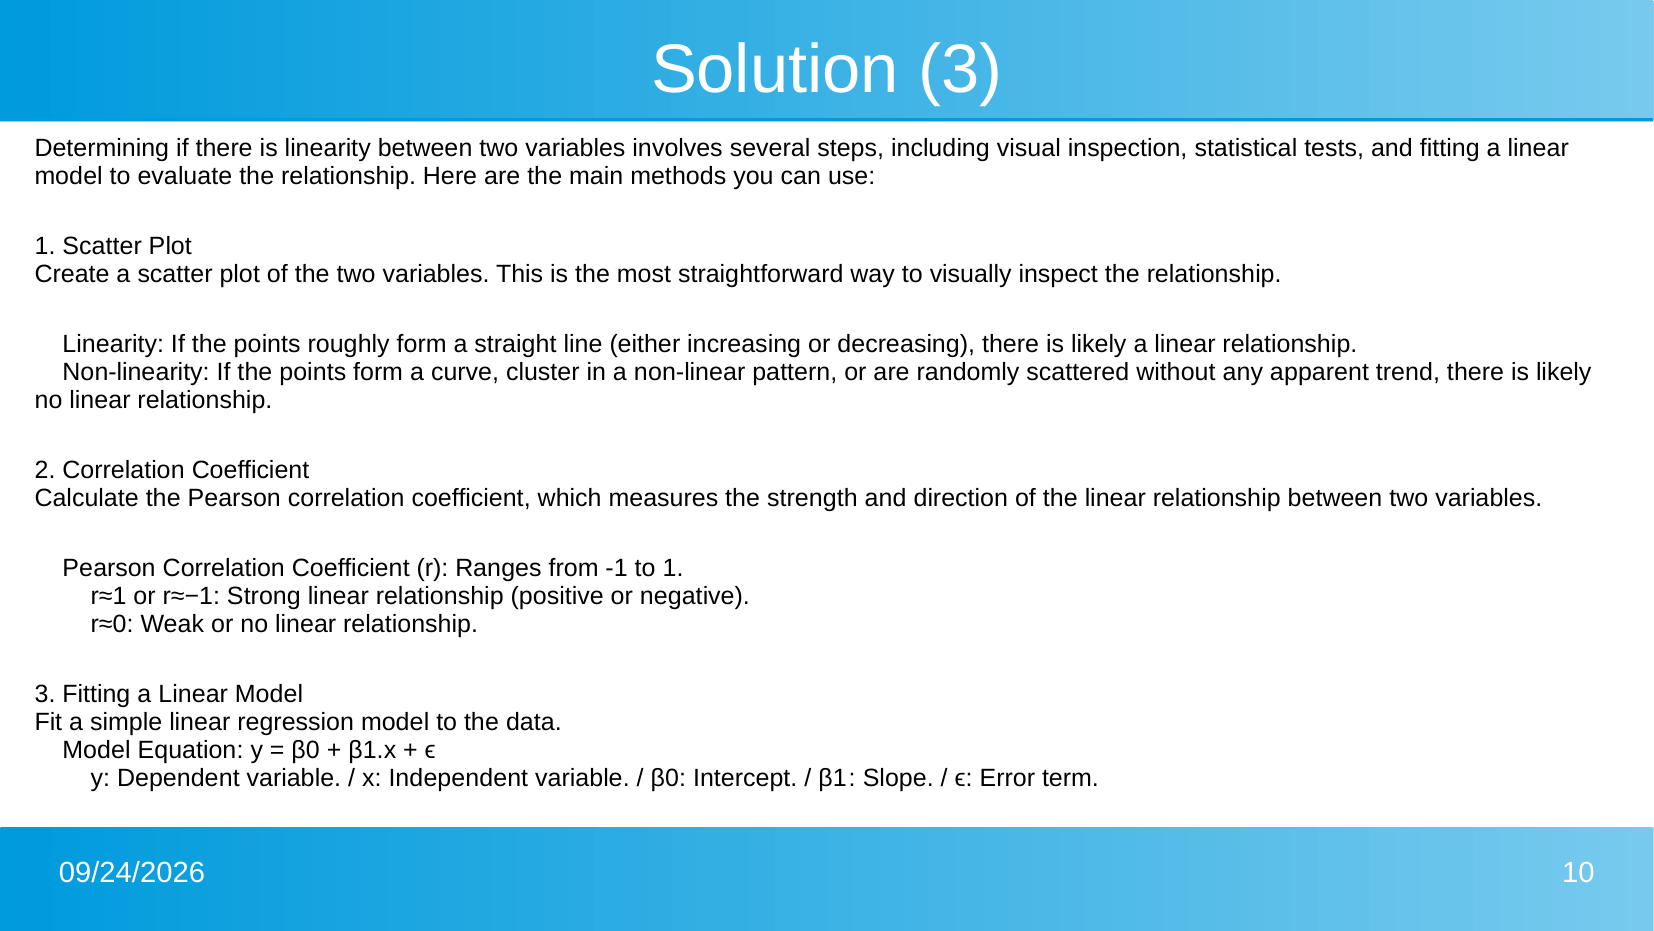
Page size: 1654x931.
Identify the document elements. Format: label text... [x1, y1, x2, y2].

text_box Determining if there is linearity between two variables involves several steps, including visual inspection, statistical tests, and fitting a linear model to evaluate the relationship. Here are the main methods you can use: 1. Scatter Plot Create a scatter plot of the two variables. This is the most straightforward way to visually inspect the relationship. Linearity: If the points roughly form a straight line (either increasing or decreasing), there is likely a linear relationship. Non-linearity: If the points form a curve, cluster in a non-linear pattern, or are randomly scattered without any apparent trend, there is likely no linear relationship. 2. Correlation Coefficient Calculate the Pearson correlation coefficient, which measures the strength and direction of the linear relationship between two variables. Pearson Correlation Coefficient (r): Ranges from -1 to 1. r≈1 or r≈−1: Strong linear relationship (positive or negative). r≈0: Weak or no linear relationship. 3. Fitting a Linear Model Fit a simple linear regression model to the data. Model Equation: y = β0 + β1.x + ϵ y: Dependent variable. / x: Independent variable. / β0: Intercept. / β1​: Slope. / ϵ: Error term. [19, 126, 1636, 802]
title Solution (3) [59, 29, 1595, 108]
